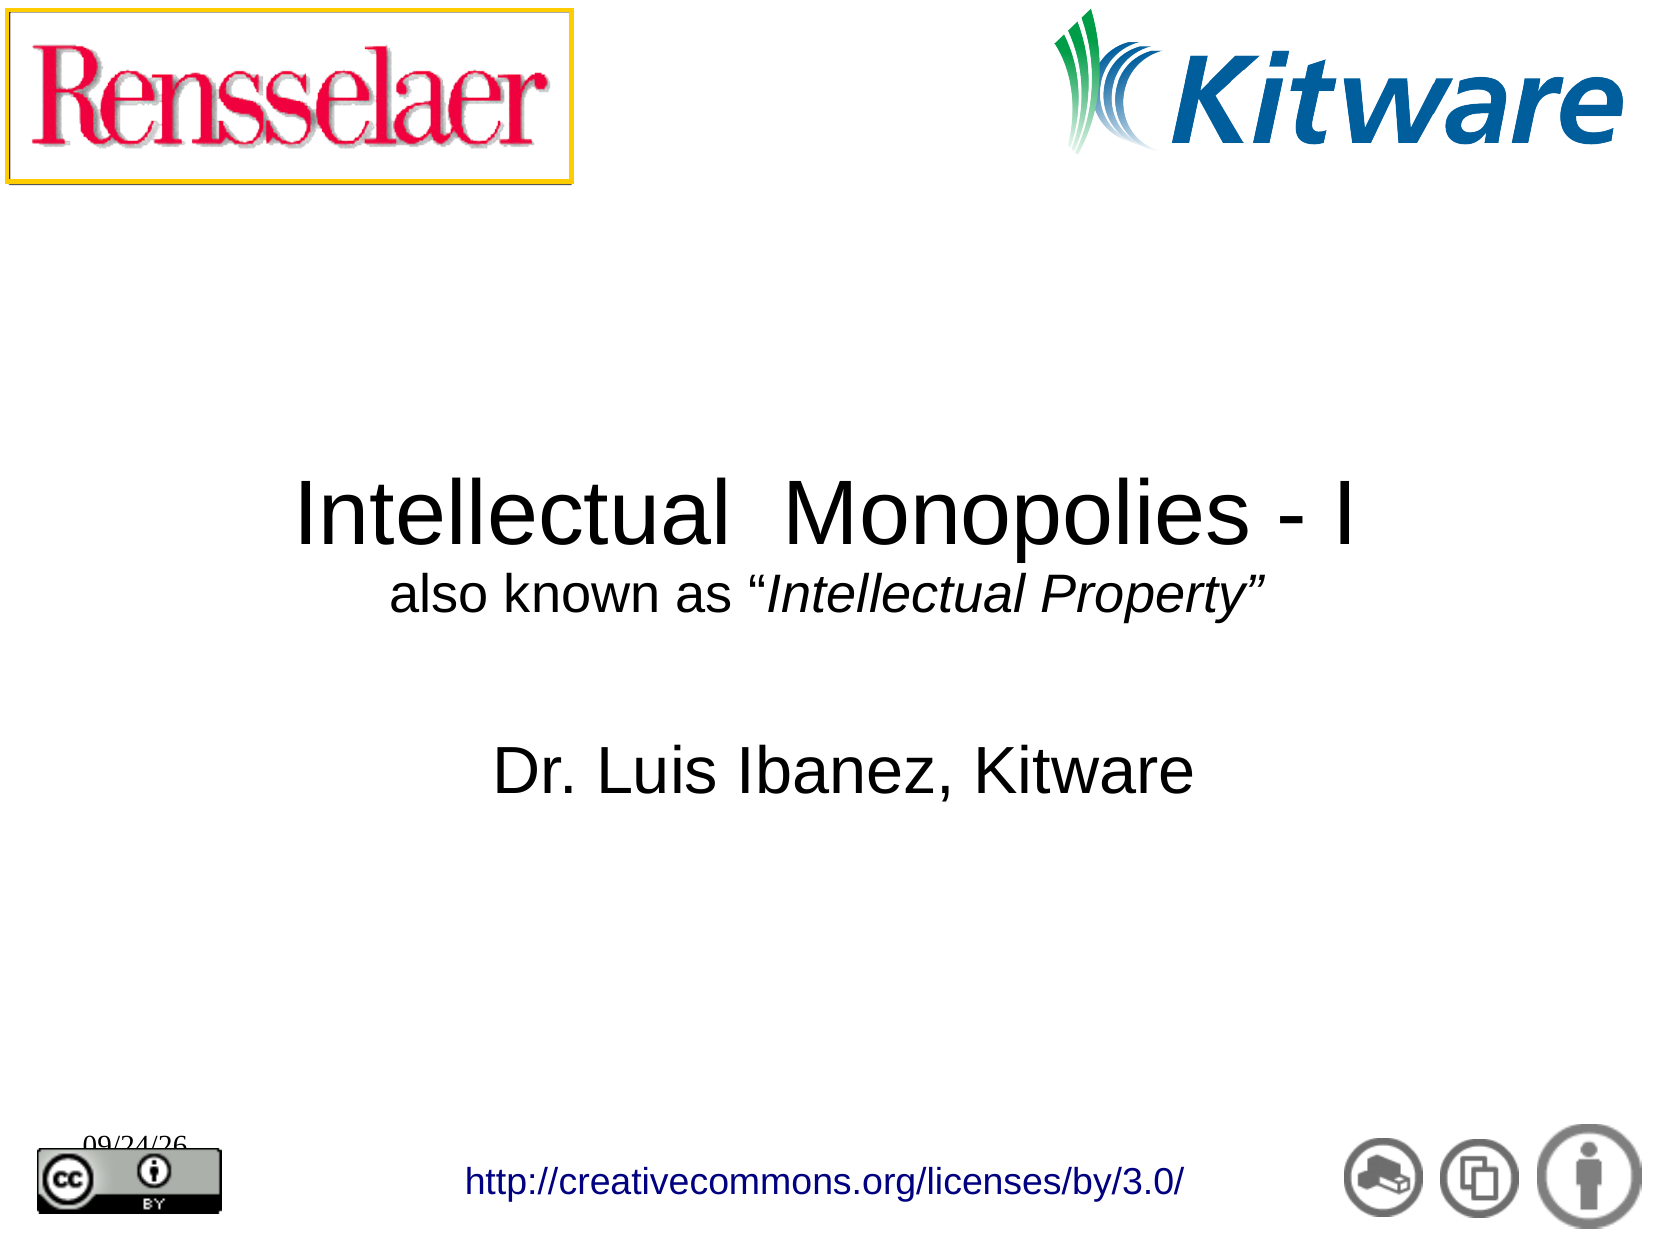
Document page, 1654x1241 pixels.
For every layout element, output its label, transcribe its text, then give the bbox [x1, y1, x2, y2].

subtitle Dr. Luis Ibanez, Kitware [82, 669, 1571, 871]
picture [37, 1148, 222, 1214]
picture [2, 6, 572, 190]
picture [1344, 1138, 1423, 1217]
picture [9, 12, 569, 179]
text_box http://creativecommons.org/licenses/by/3.0/ [450, 1152, 1238, 1210]
picture [1537, 1124, 1642, 1230]
picture [1440, 1139, 1519, 1218]
title Intellectual Monopolies - I also known as “Intellectual Property” [82, 446, 1571, 639]
picture [1054, 8, 1623, 155]
